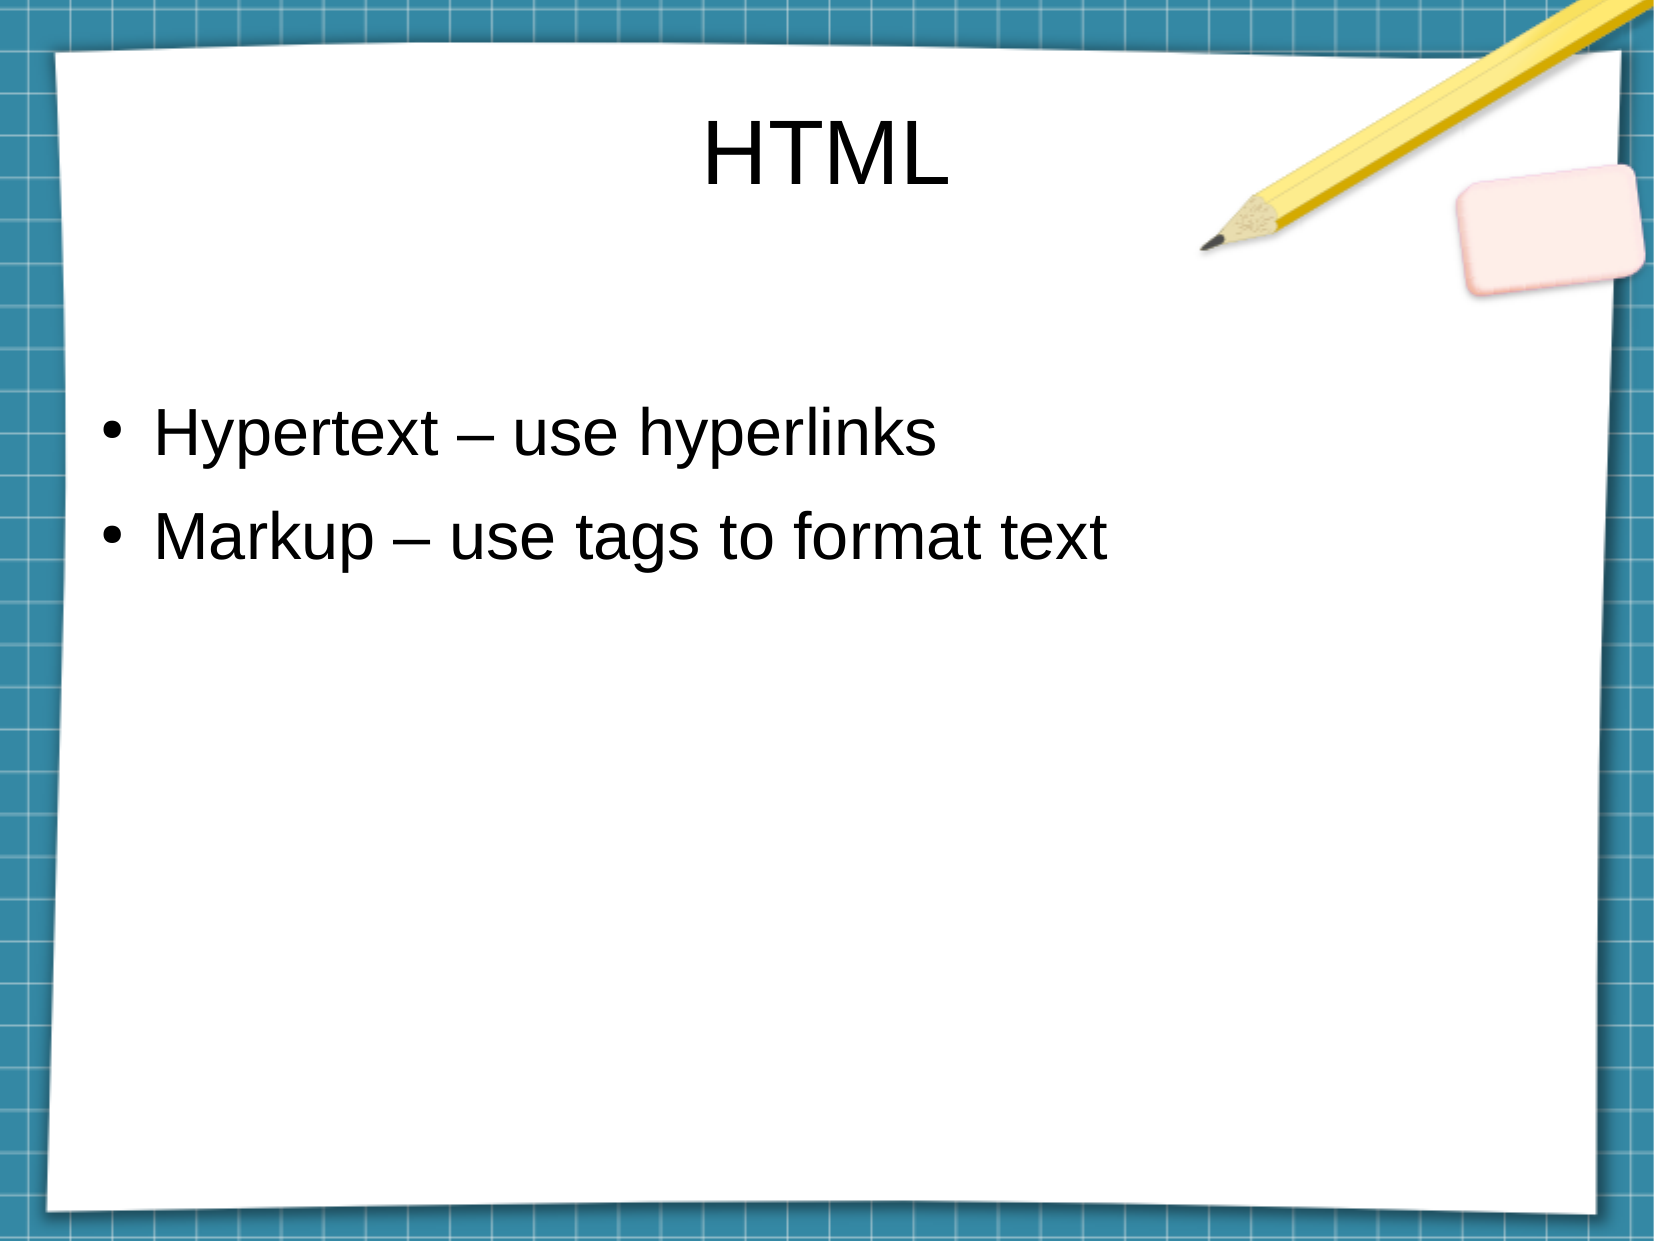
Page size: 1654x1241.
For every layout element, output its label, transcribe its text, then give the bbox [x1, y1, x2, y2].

picture [0, 0, 1654, 1241]
list Hypertext – use hyperlinks Markup – use tags to format text [82, 290, 1571, 1010]
title HTML [82, 49, 1571, 257]
